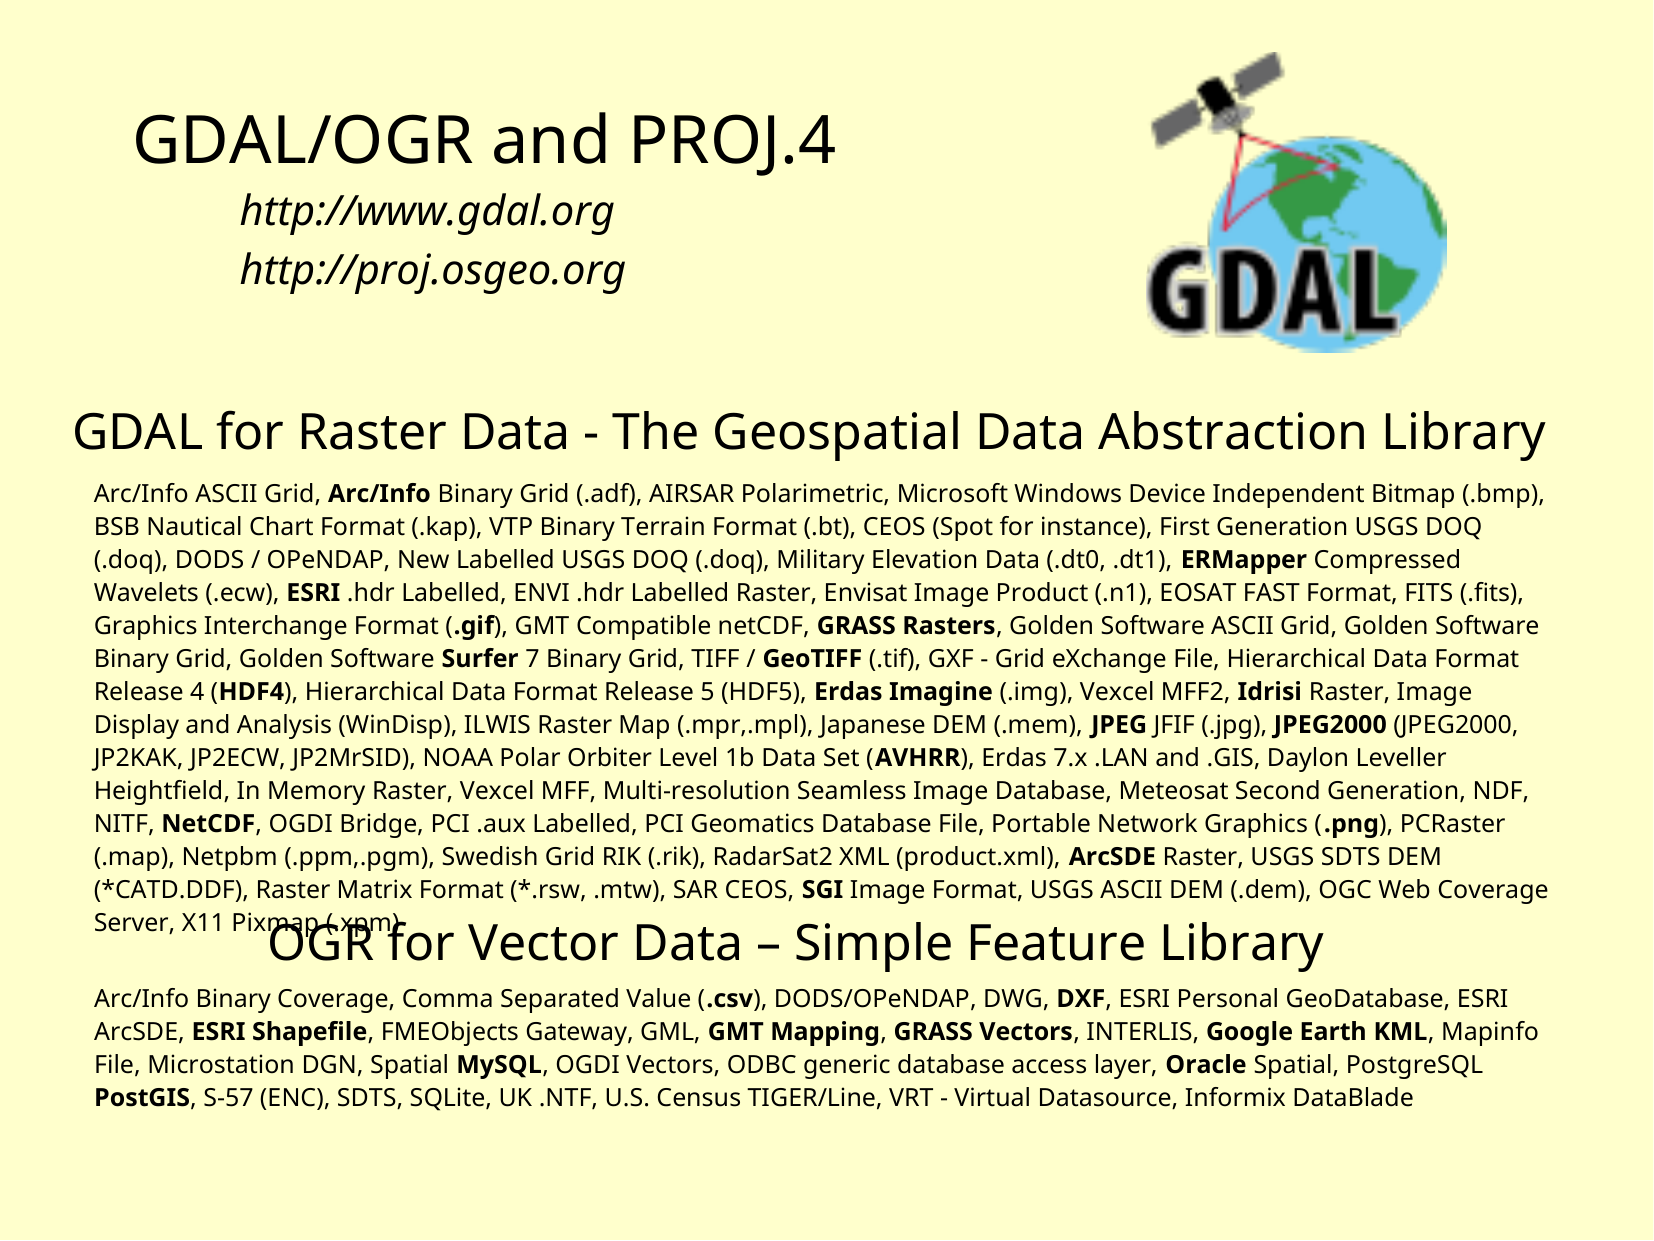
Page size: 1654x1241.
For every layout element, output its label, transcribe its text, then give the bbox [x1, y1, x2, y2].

text_box Arc/Info Binary Coverage, Comma Separated Value (.csv), DODS/OPeNDAP, DWG, DXF, ESRI Personal GeoDatabase, ESRI ArcSDE, ESRI Shapefile, FMEObjects Gateway, GML, GMT Mapping, GRASS Vectors, INTERLIS, Google Earth KML, Mapinfo File, Microstation DGN, Spatial MySQL, OGDI Vectors, ODBC generic database access layer, Oracle Spatial, PostgreSQL PostGIS, S-57 (ENC), SDTS, SQLite, UK .NTF, U.S. Census TIGER/Line, VRT - Virtual Datasource, Informix DataBlade [94, 981, 1577, 1114]
text_box GDAL/OGR and PROJ.4 [132, 92, 838, 181]
text_box GDAL for Raster Data - The Geospatial Data Abstraction Library [72, 396, 1548, 463]
text_box OGR for Vector Data – Simple Feature Library [267, 938, 1342, 974]
text_box http://www.gdal.org [239, 181, 655, 237]
picture [1146, 52, 1447, 353]
text_box Arc/Info ASCII Grid, Arc/Info Binary Grid (.adf), AIRSAR Polarimetric, Microsoft Windows Device Independent Bitmap (.bmp), BSB Nautical Chart Format (.kap), VTP Binary Terrain Format (.bt), CEOS (Spot for instance), First Generation USGS DOQ (.doq), DODS / OPeNDAP, New Labelled USGS DOQ (.doq), Military Elevation Data (.dt0, .dt1), ERMapper Compressed Wavelets (.ecw), ESRI .hdr Labelled, ENVI .hdr Labelled Raster, Envisat Image Product (.n1), EOSAT FAST Format, FITS (.fits), Graphics Interchange Format (.gif), GMT Compatible netCDF, GRASS Rasters, Golden Software ASCII Grid, Golden Software Binary Grid, Golden Software Surfer 7 Binary Grid, TIFF / GeoTIFF (.tif), GXF - Grid eXchange File, Hierarchical Data Format Release 4 (HDF4), Hierarchical Data Format Release 5 (HDF5), Erdas Imagine (.img), Vexcel MFF2, Idrisi Raster, Image Display and Analysis (WinDisp), ILWIS Raster Map (.mpr,.mpl), Japanese DEM (.mem), JPEG JFIF (.jpg), JPEG2000 (JPEG2000, JP2KAK, JP2ECW, JP2MrSID), NOAA Polar Orbiter Level 1b Data Set (AVHRR), Erdas 7.x .LAN and .GIS, Daylon Leveller Heightfield, In Memory Raster, Vexcel MFF, Multi-resolution Seamless Image Database, Meteosat Second Generation, NDF, NITF, NetCDF, OGDI Bridge, PCI .aux Labelled, PCI Geomatics Database File, Portable Network Graphics (.png), PCRaster (.map), Netpbm (.ppm,.pgm), Swedish Grid RIK (.rik), RadarSat2 XML (product.xml), ArcSDE Raster, USGS SDTS DEM (*CATD.DDF), Raster Matrix Format (*.rsw, .mtw), SAR CEOS, SGI Image Format, USGS ASCII DEM (.dem), OGC Web Coverage Server, X11 Pixmap (.xpm) [93, 476, 1562, 938]
text_box http://proj.osgeo.org [239, 240, 853, 296]
